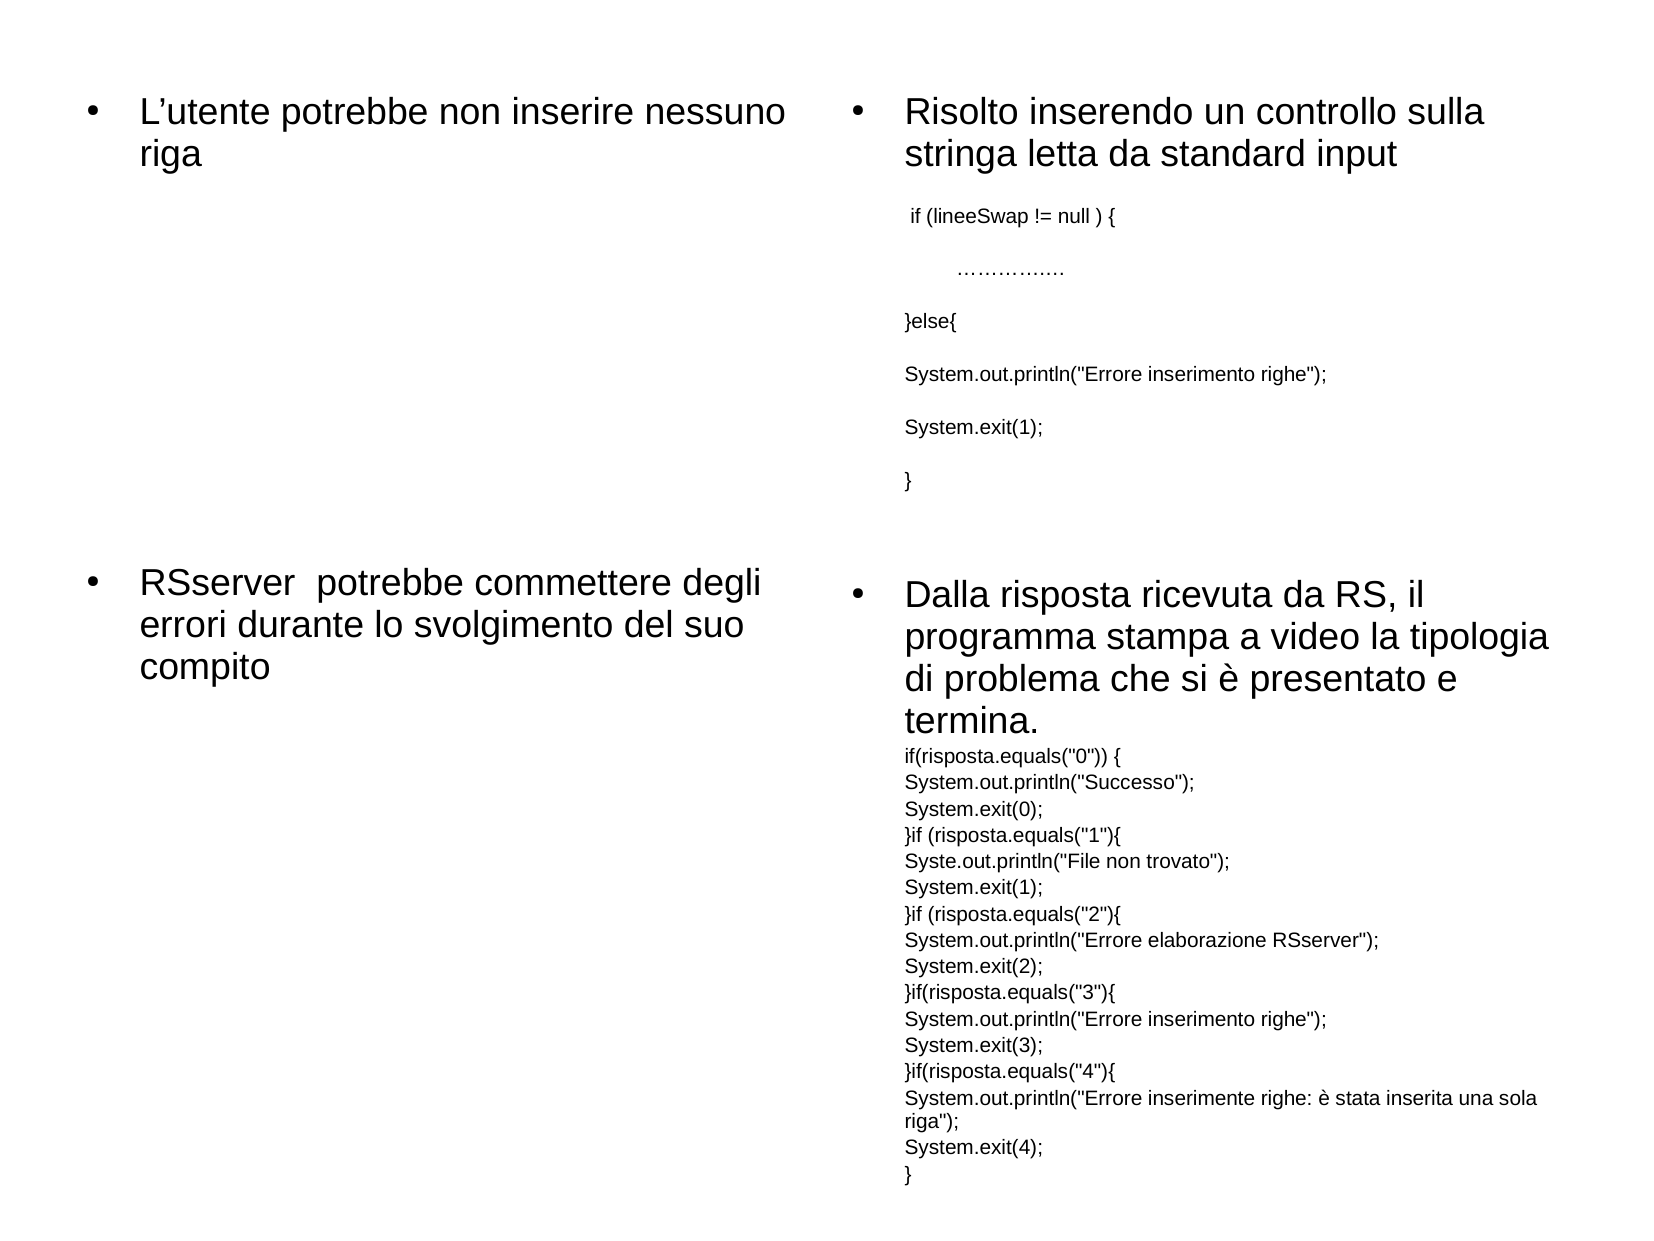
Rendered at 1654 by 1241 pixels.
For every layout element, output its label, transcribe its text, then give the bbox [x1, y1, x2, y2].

list L’utente potrebbe non inserire nessuno riga RSserver potrebbe commettere degli errori durante lo svolgimento del suo compito [68, 90, 796, 1006]
list Risolto inserendo un controllo sulla stringa letta da standard input if (lineeSwap != null ) { ………….… }else{ System.out.println("Errore inserimento righe"); System.exit(1); } Dalla risposta ricevuta da RS, il programma stampa a video la tipologia di problema che si è presentato e termina. if(risposta.equals("0")) { System.out.println("Successo"); System.exit(0); }if (risposta.equals("1"){ Syste.out.println("File non trovato"); System.exit(1); }if (risposta.equals("2"){ System.out.println("Errore elaborazione RSserver"); System.exit(2); }if(risposta.equals("3"){ System.out.println("Errore inserimento righe"); System.exit(3); }if(risposta.equals("4"){ System.out.println("Errore inserimente righe: è stata inserita una sola riga"); System.exit(4); } [833, 90, 1561, 1241]
